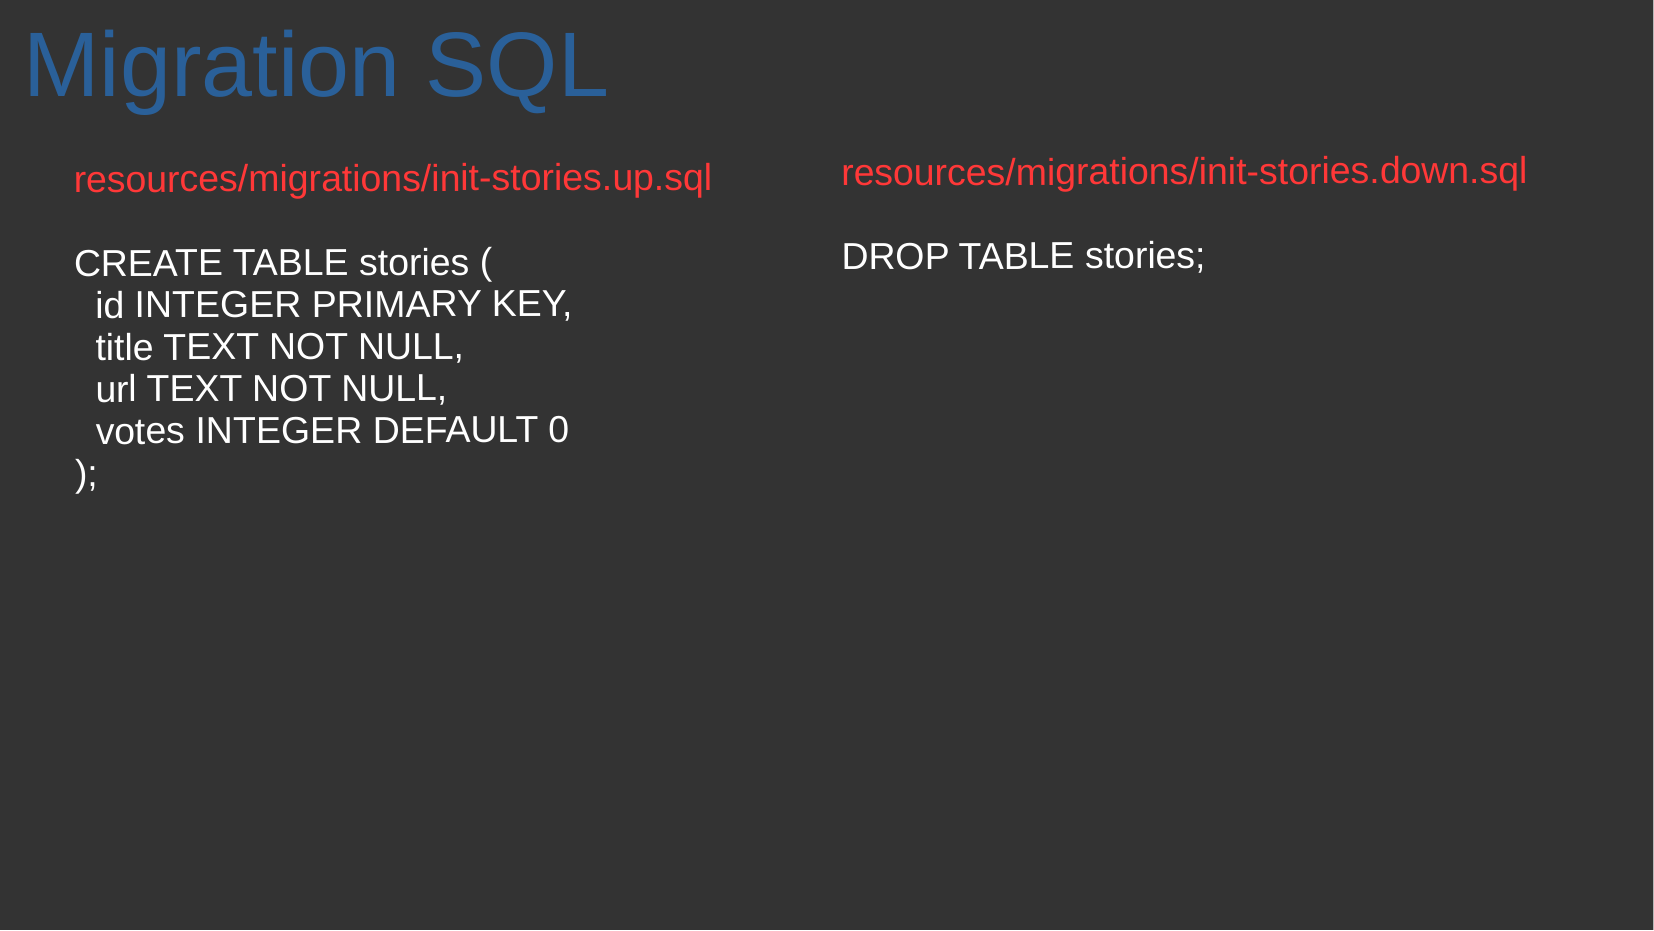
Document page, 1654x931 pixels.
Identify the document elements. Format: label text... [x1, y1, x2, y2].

text_box resources/migrations/init-stories.up.sql CREATE TABLE stories ( id INTEGER PRIMARY KEY, title TEXT NOT NULL, url TEXT NOT NULL, votes INTEGER DEFAULT 0 ); [59, 148, 804, 864]
text_box resources/migrations/init-stories.down.sql DROP TABLE stories; [826, 141, 1571, 857]
title Migration SQL [23, 11, 1589, 119]
